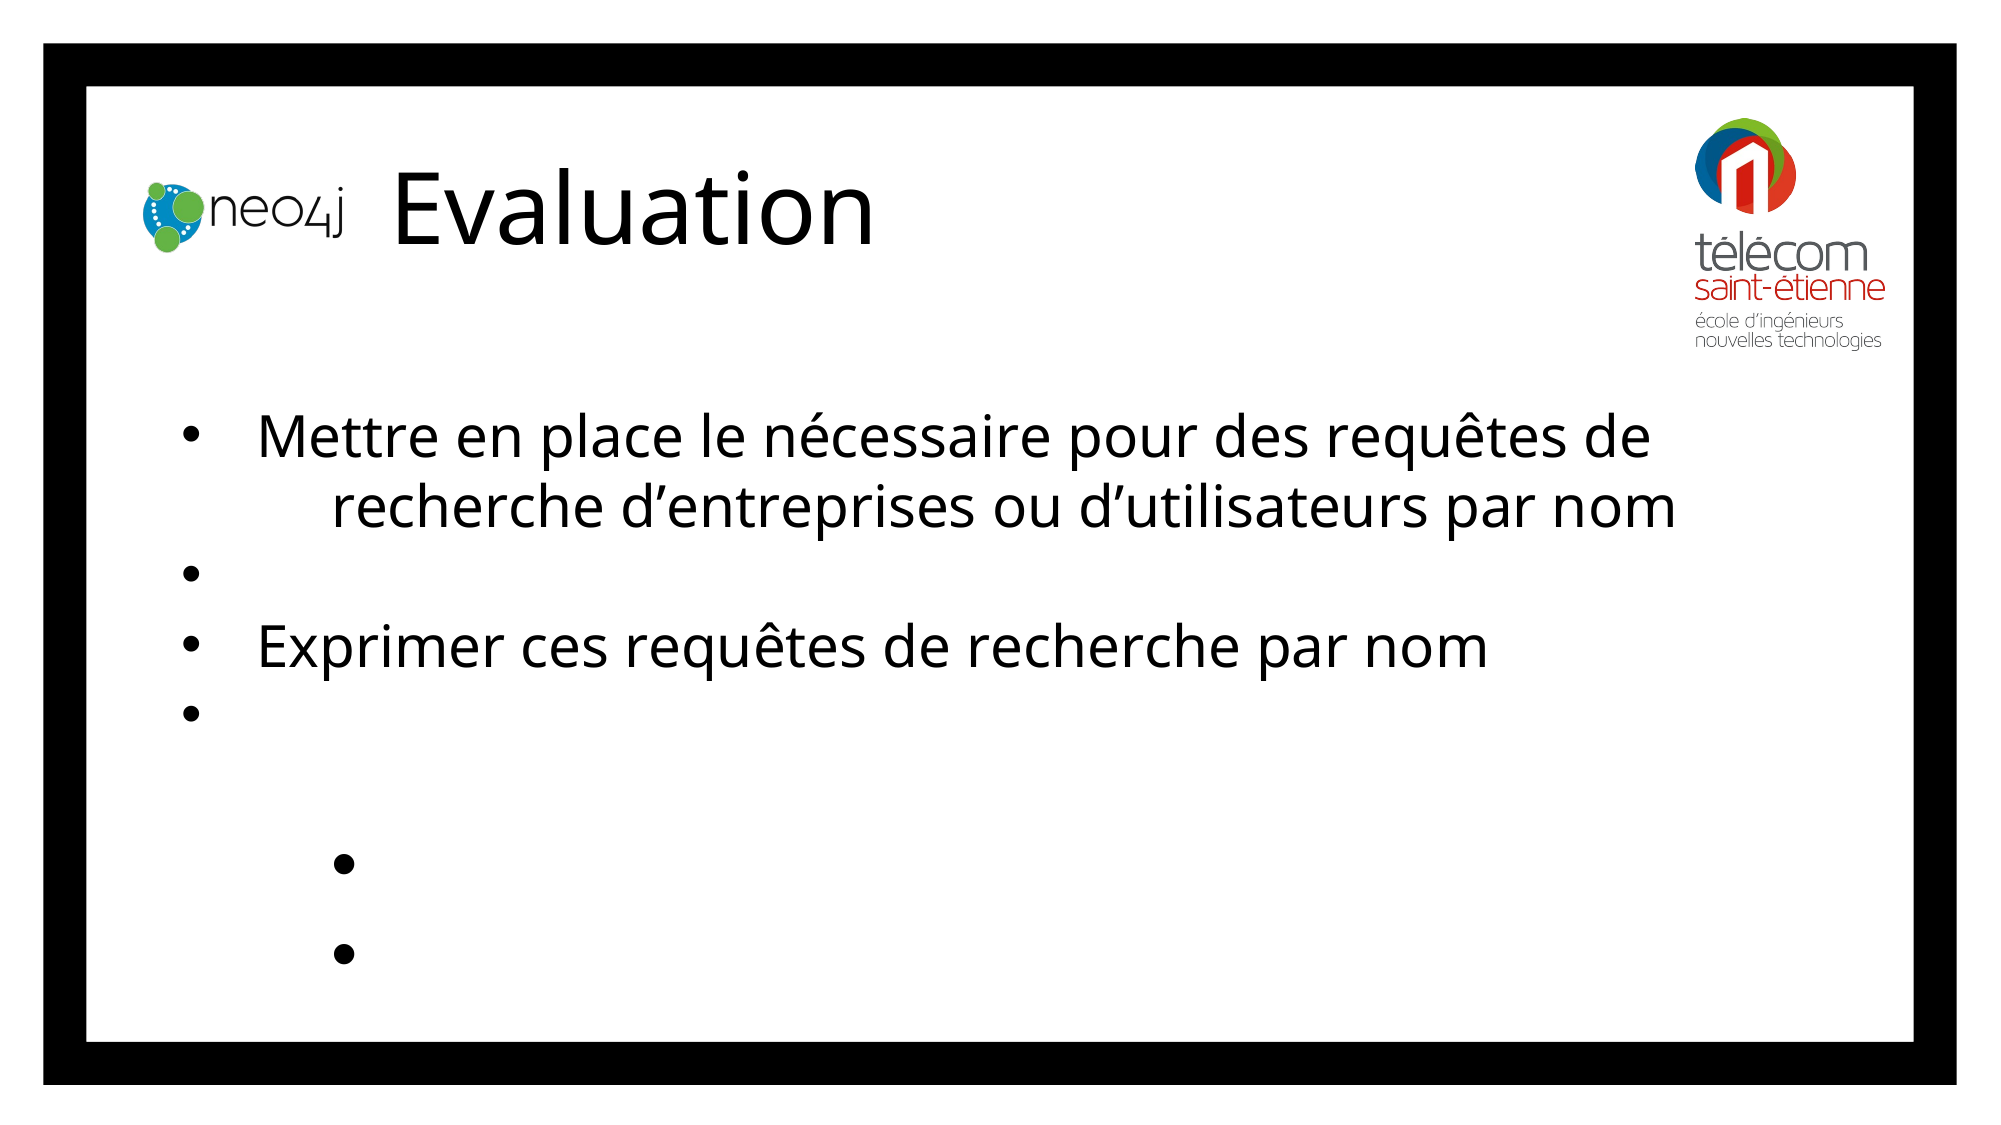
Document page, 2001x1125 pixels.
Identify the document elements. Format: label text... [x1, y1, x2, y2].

title Evaluation [369, 138, 1849, 304]
picture [1695, 118, 1885, 351]
text_box Mettre en place le nécessaire pour des requêtes de recherche d’entreprises ou d’utilisateurs par nom Exprimer ces requêtes de recherche par nom [166, 391, 1849, 1125]
picture [1715, 134, 1730, 138]
picture [134, 160, 351, 274]
